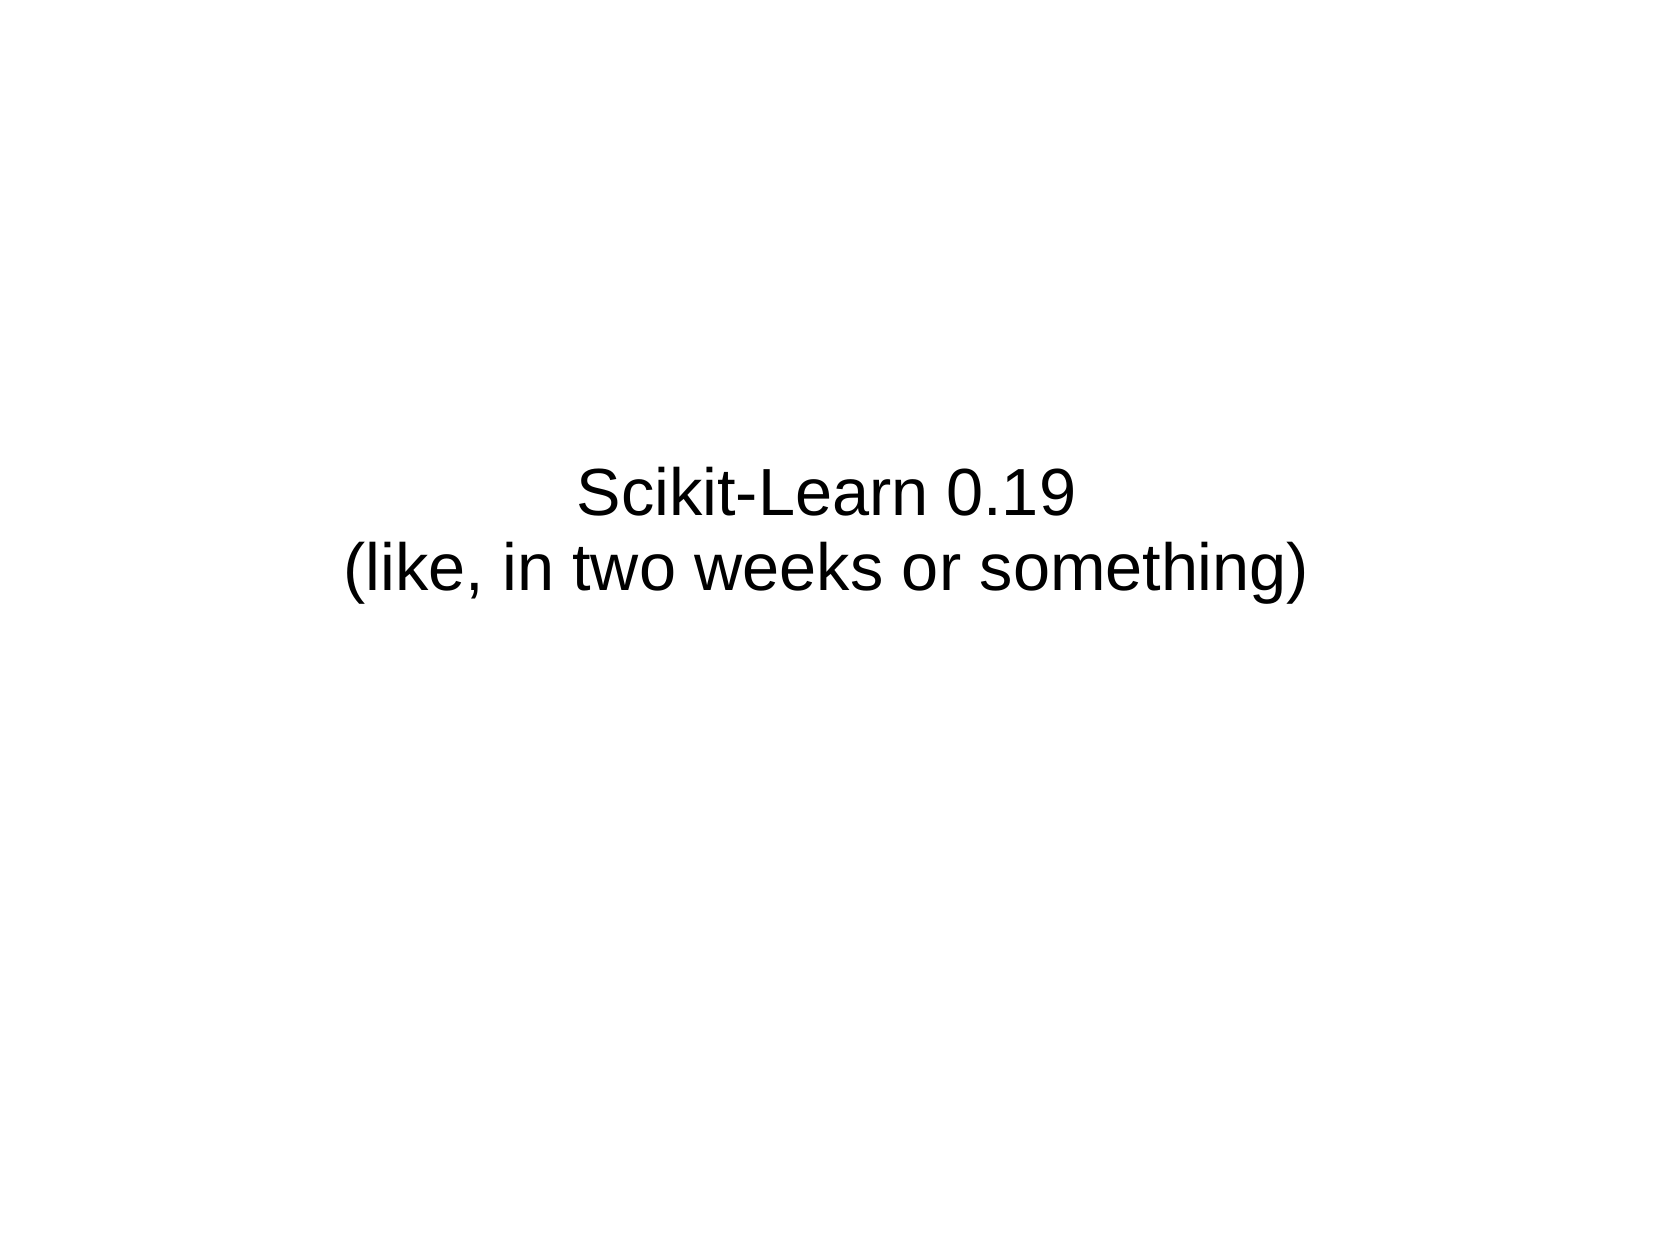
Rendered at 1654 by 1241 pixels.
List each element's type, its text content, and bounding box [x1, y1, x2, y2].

subtitle Scikit-Learn 0.19 (like, in two weeks or something) [82, 49, 1571, 1010]
